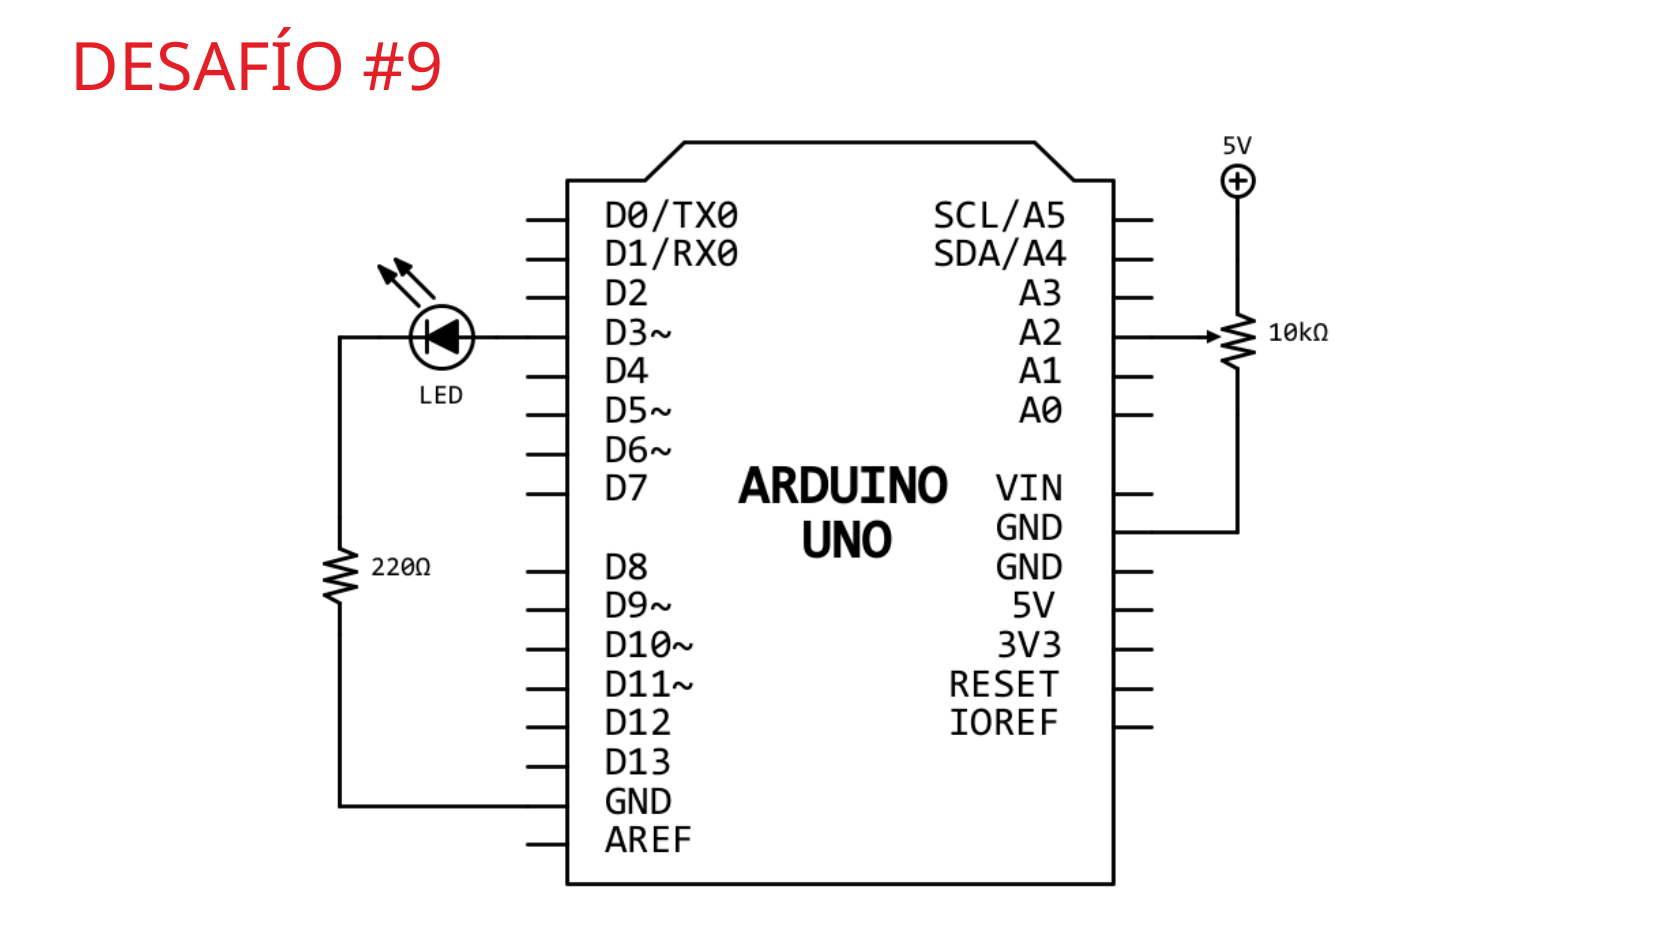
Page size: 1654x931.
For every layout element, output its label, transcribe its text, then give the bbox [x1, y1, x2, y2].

picture [308, 118, 1346, 900]
title DESAFÍO #9 [70, 11, 1347, 118]
